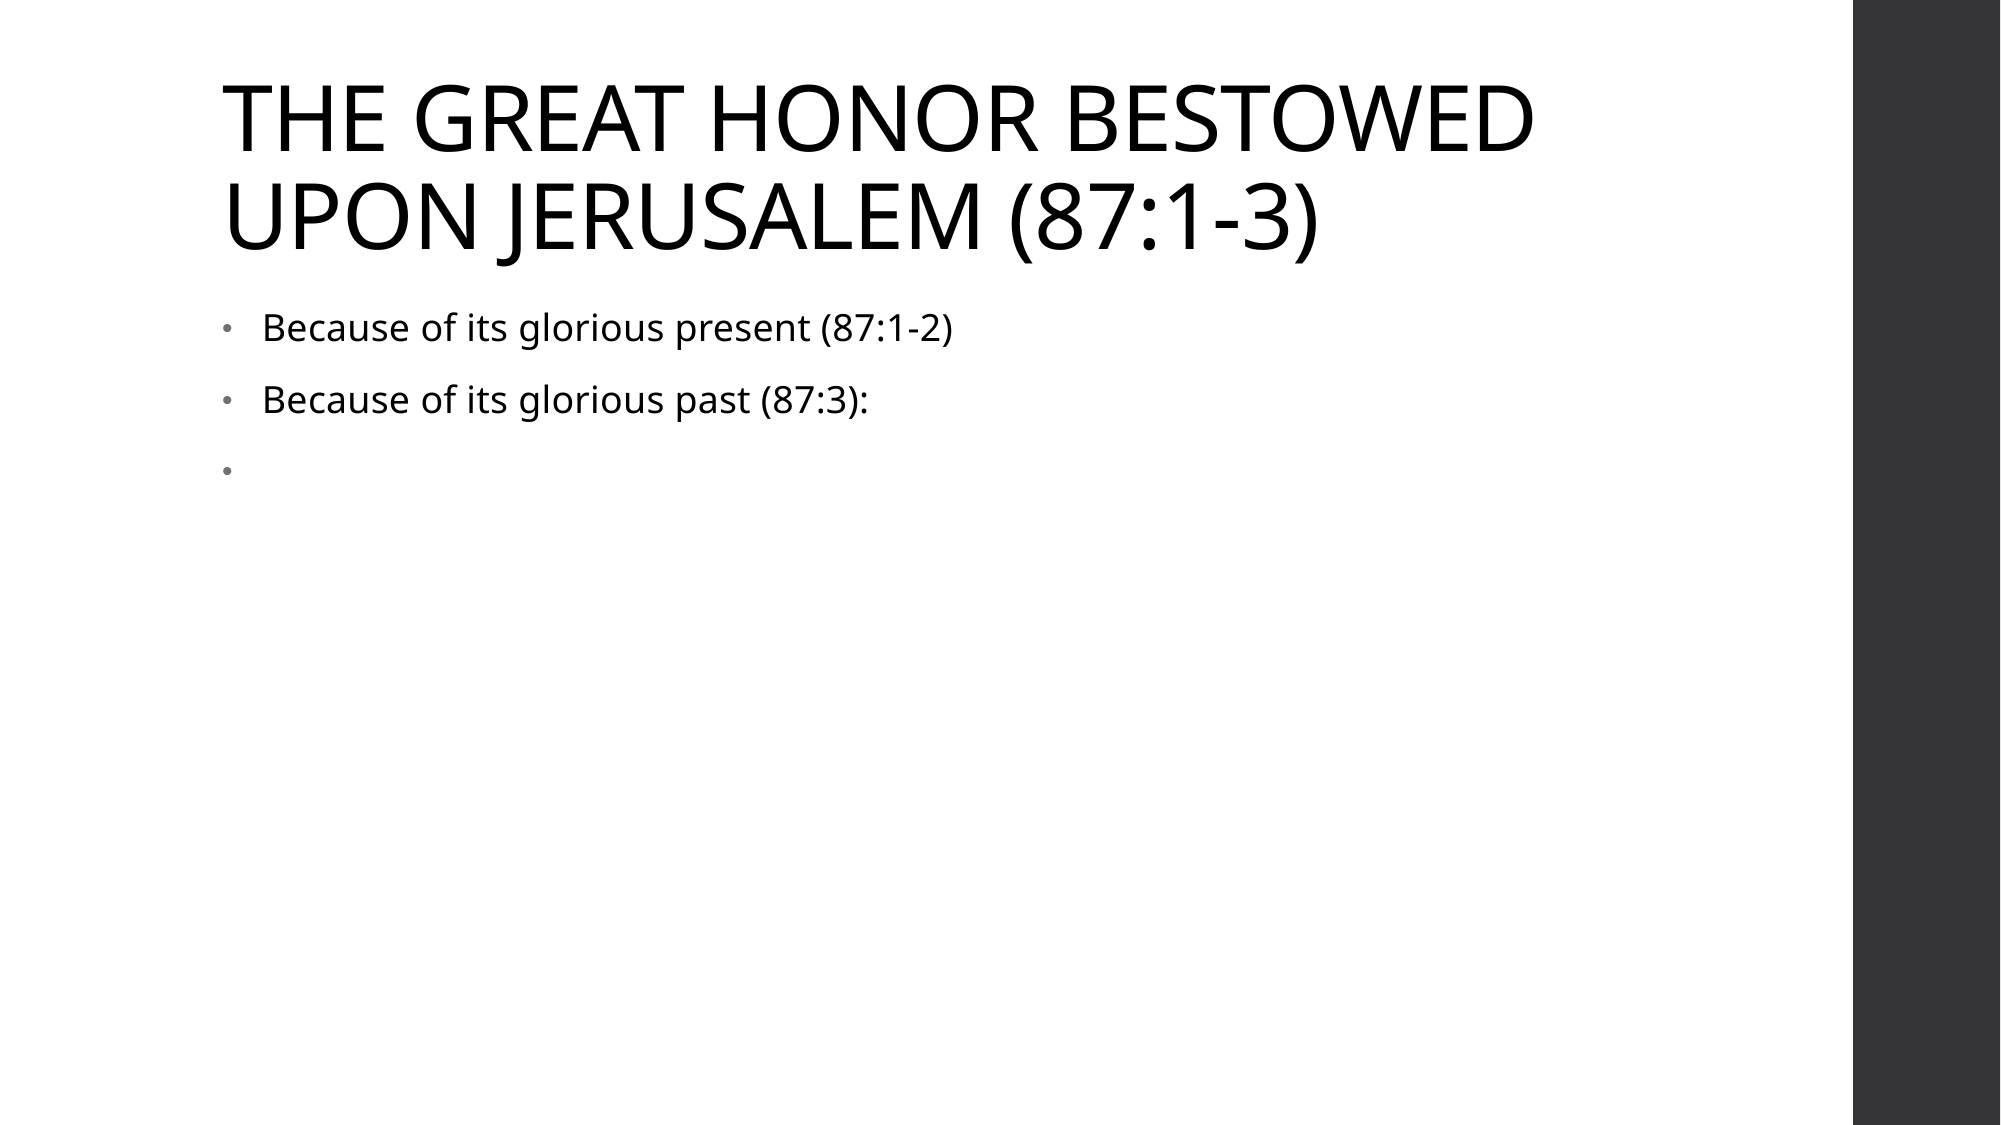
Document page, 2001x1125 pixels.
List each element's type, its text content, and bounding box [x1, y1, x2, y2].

title THE GREAT HONOR BESTOWED UPON JERUSALEM (87:1-3) [206, 60, 1797, 278]
list Because of its glorious present (87:1-2) Because of its glorious past (87:3): [206, 299, 1617, 1014]
